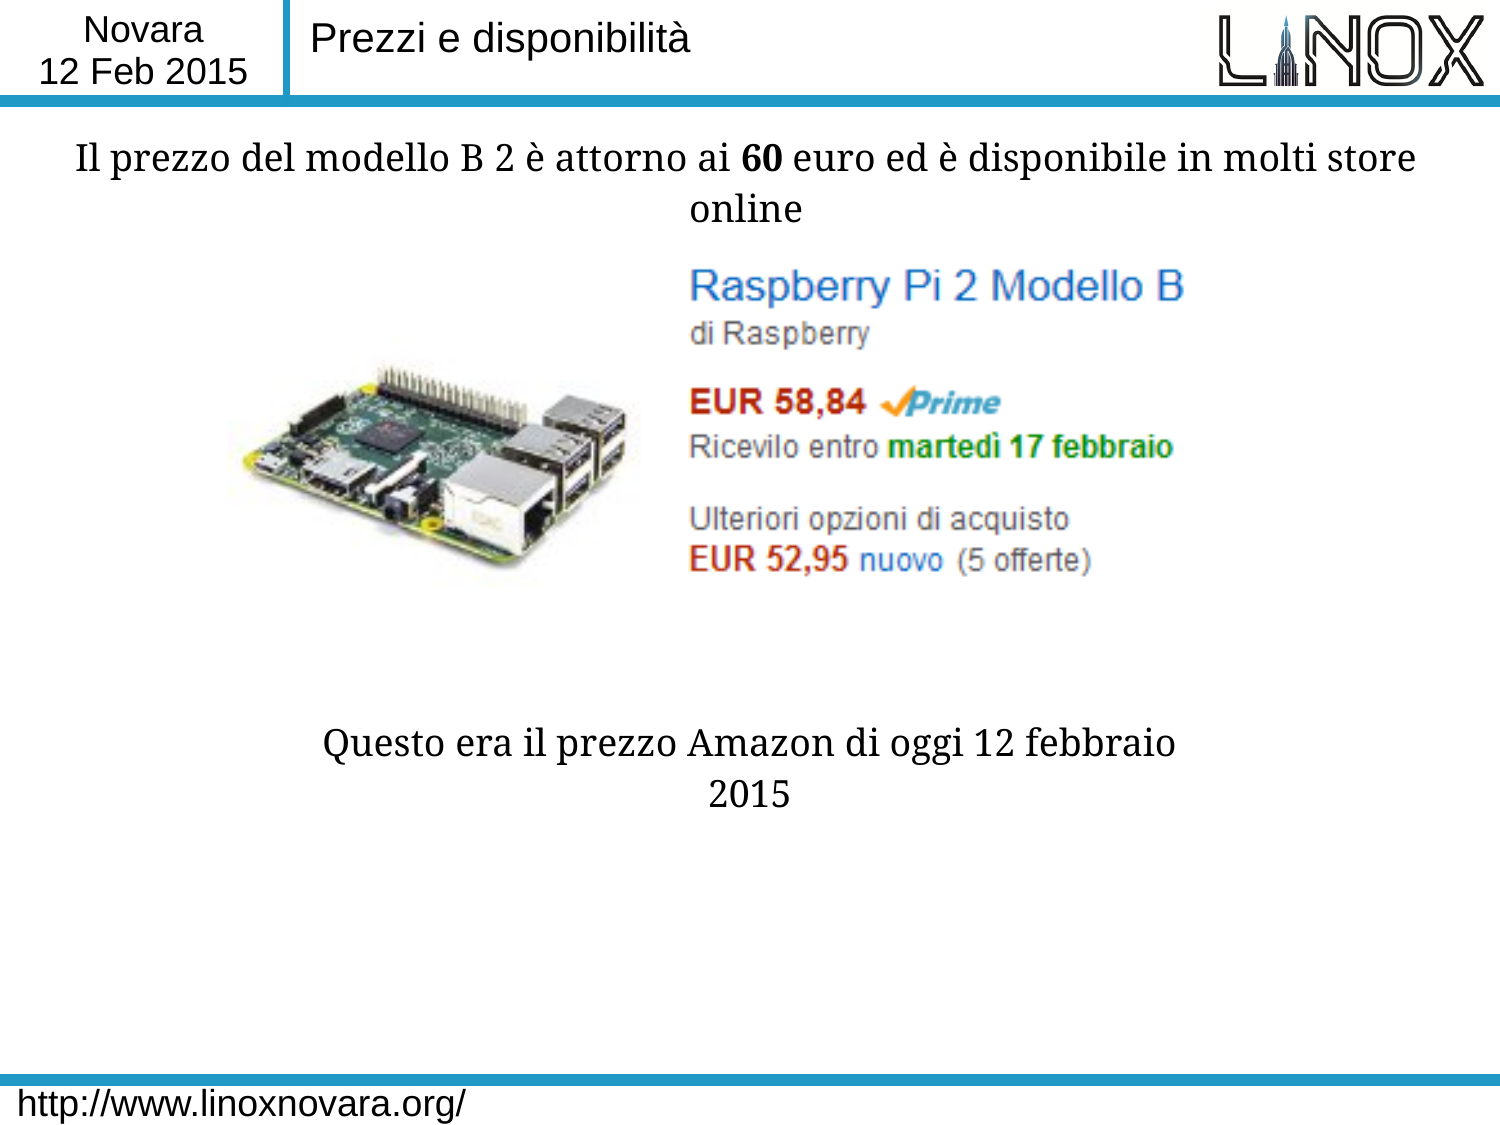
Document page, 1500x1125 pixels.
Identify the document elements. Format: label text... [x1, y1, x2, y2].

picture [0, 1074, 1500, 1086]
list Prezzi e disponibilità [295, 7, 1321, 83]
text_box Il prezzo del modello B 2 è attorno ai 60 euro ed è disponibile in molti store online [13, 123, 1479, 182]
text_box Questo era il prezzo Amazon di oggi 12 febbraio 2015 [265, 708, 1235, 767]
picture [198, 224, 1264, 662]
picture [0, 0, 1500, 107]
